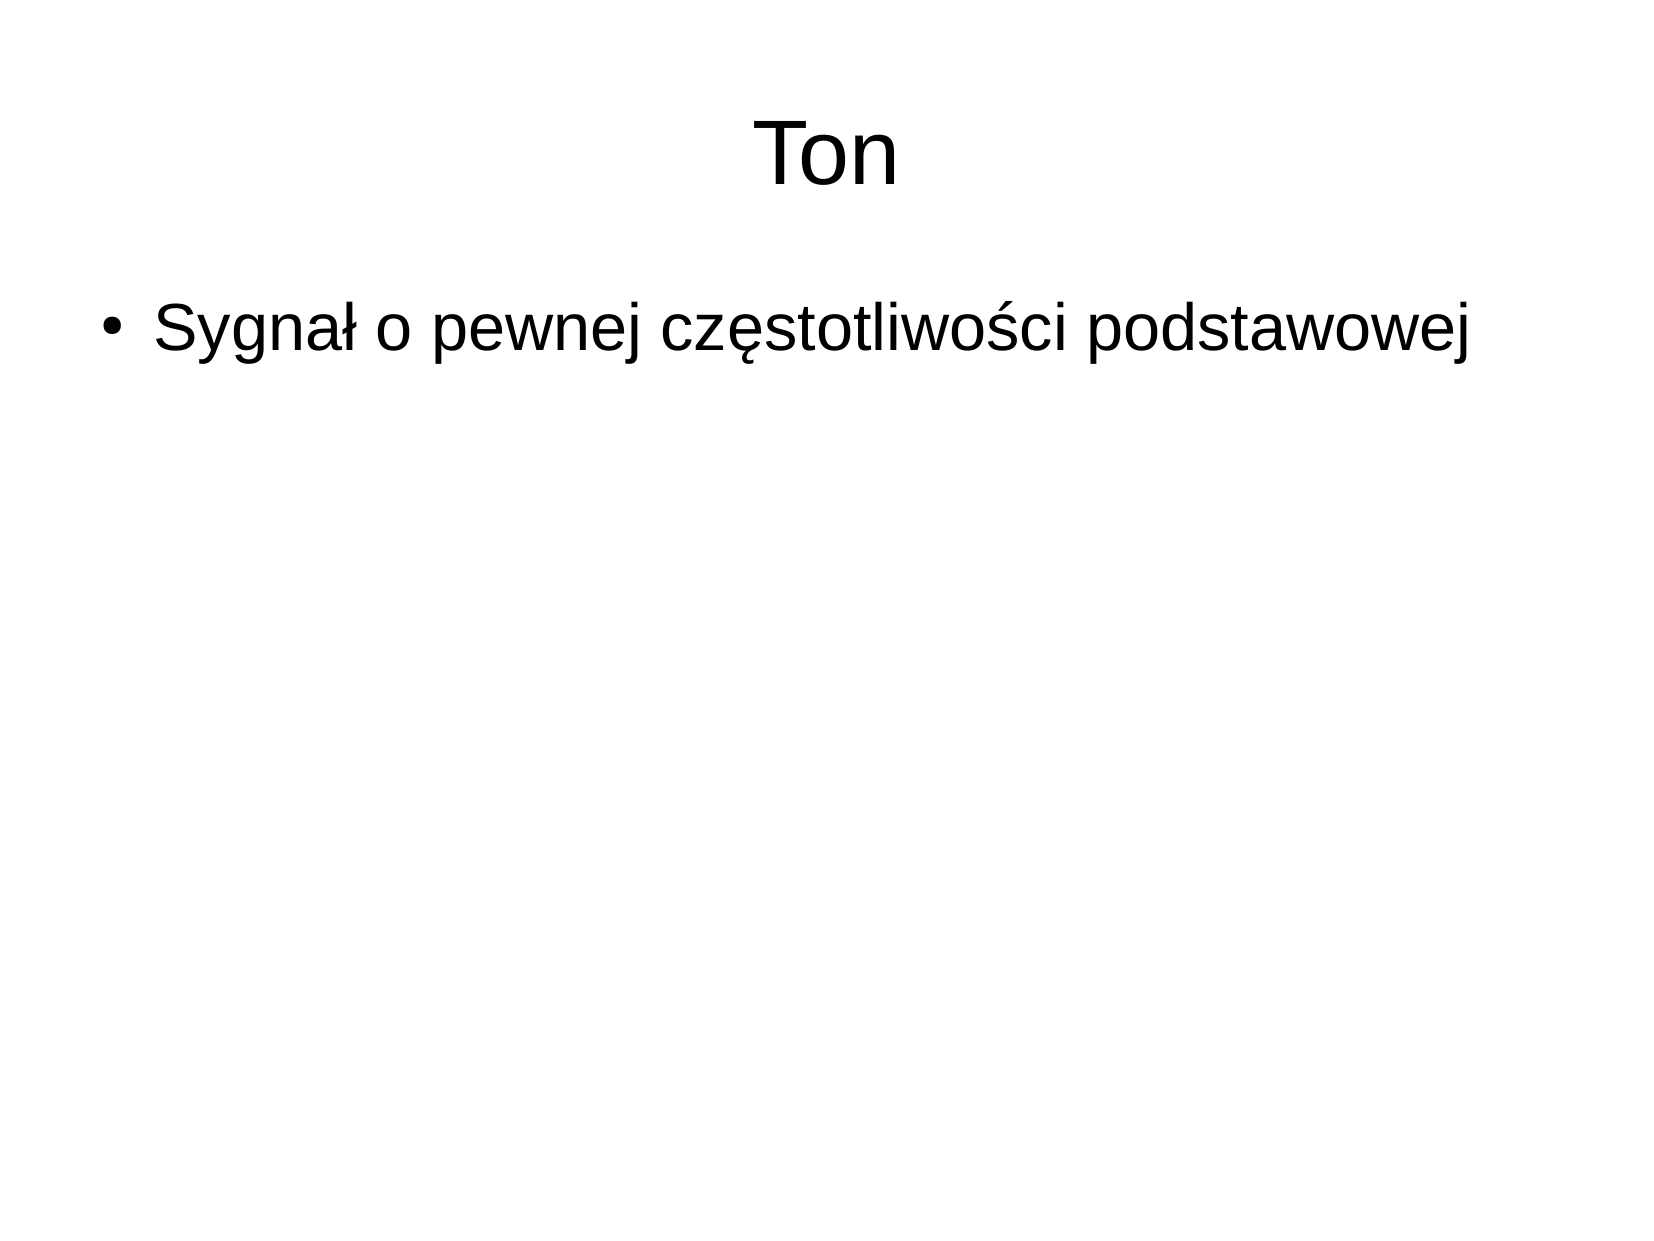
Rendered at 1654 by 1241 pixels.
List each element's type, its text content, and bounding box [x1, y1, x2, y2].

title Ton [82, 49, 1571, 257]
list Sygnał o pewnej częstotliwości podstawowej [82, 290, 1571, 1010]
